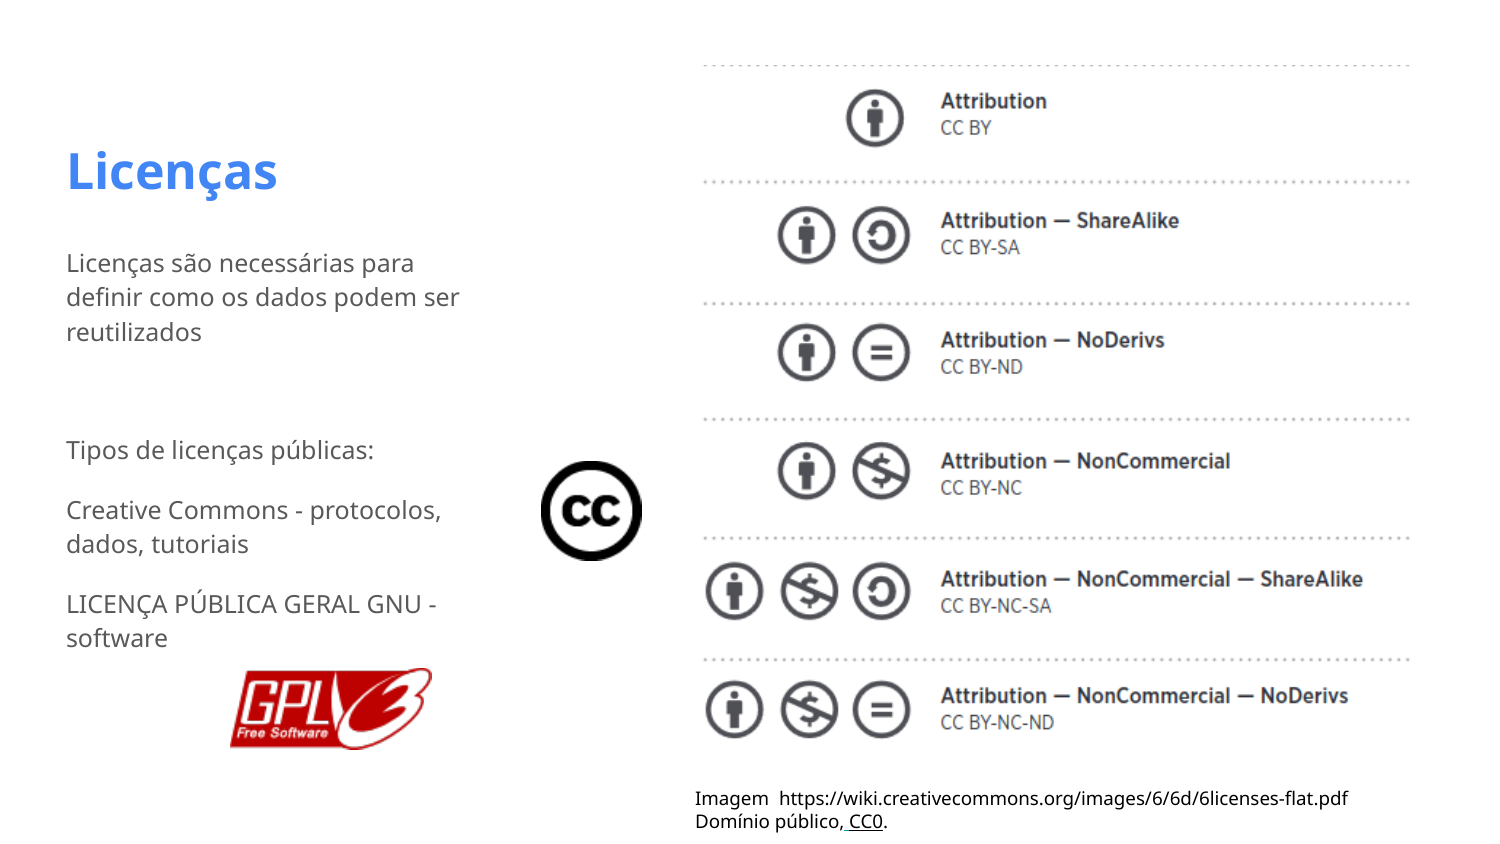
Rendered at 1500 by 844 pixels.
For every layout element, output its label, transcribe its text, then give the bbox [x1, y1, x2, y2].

picture [230, 668, 432, 750]
list Licenças são necessárias para definir como os dados podem ser reutilizados Tipos de licenças públicas: Creative Commons - protocolos, dados, tutoriais LICENÇA PÚBLICA GERAL GNU - software [51, 227, 512, 750]
title Licenças [51, 91, 512, 216]
picture [541, 461, 642, 562]
picture [687, 65, 1428, 750]
text_box Imagem https://wiki.creativecommons.org/images/6/6d/6licenses-flat.pdf Domínio público, CC0. [680, 772, 1468, 825]
